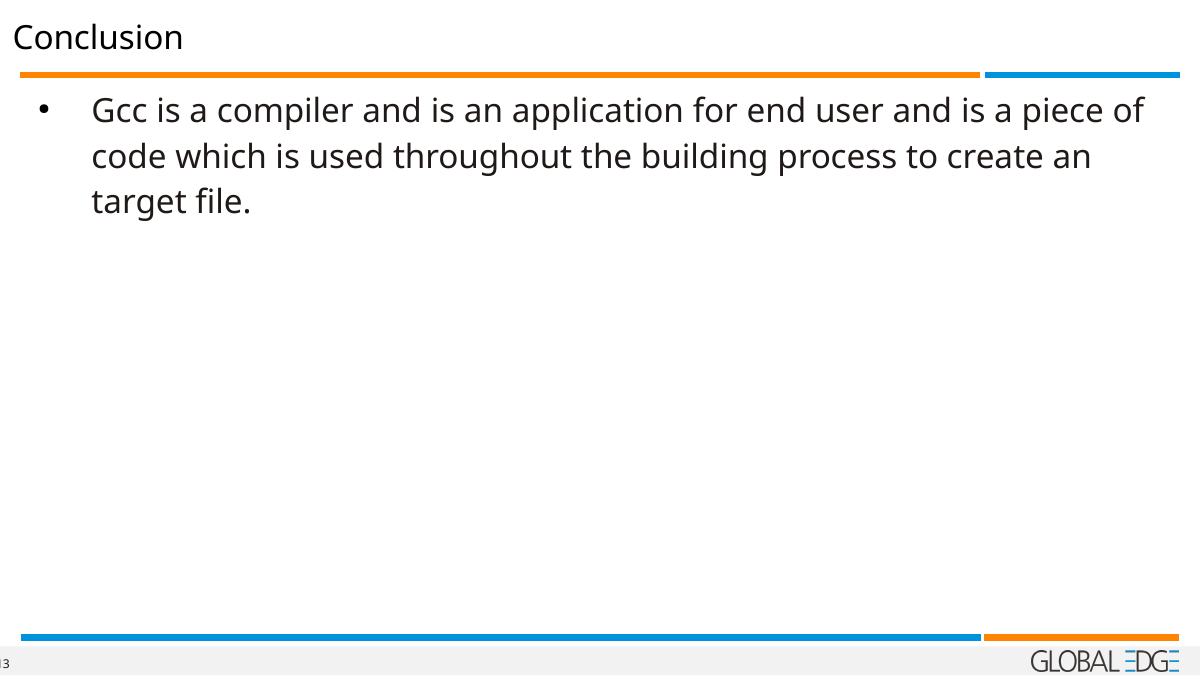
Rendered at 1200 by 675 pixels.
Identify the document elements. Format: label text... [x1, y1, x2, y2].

list Gcc is a compiler and is an application for end user and is a piece of code which is used throughout the building process to create an target file. [20, 87, 1179, 628]
title Conclusion [12, 9, 1088, 63]
picture [1031, 650, 1179, 672]
